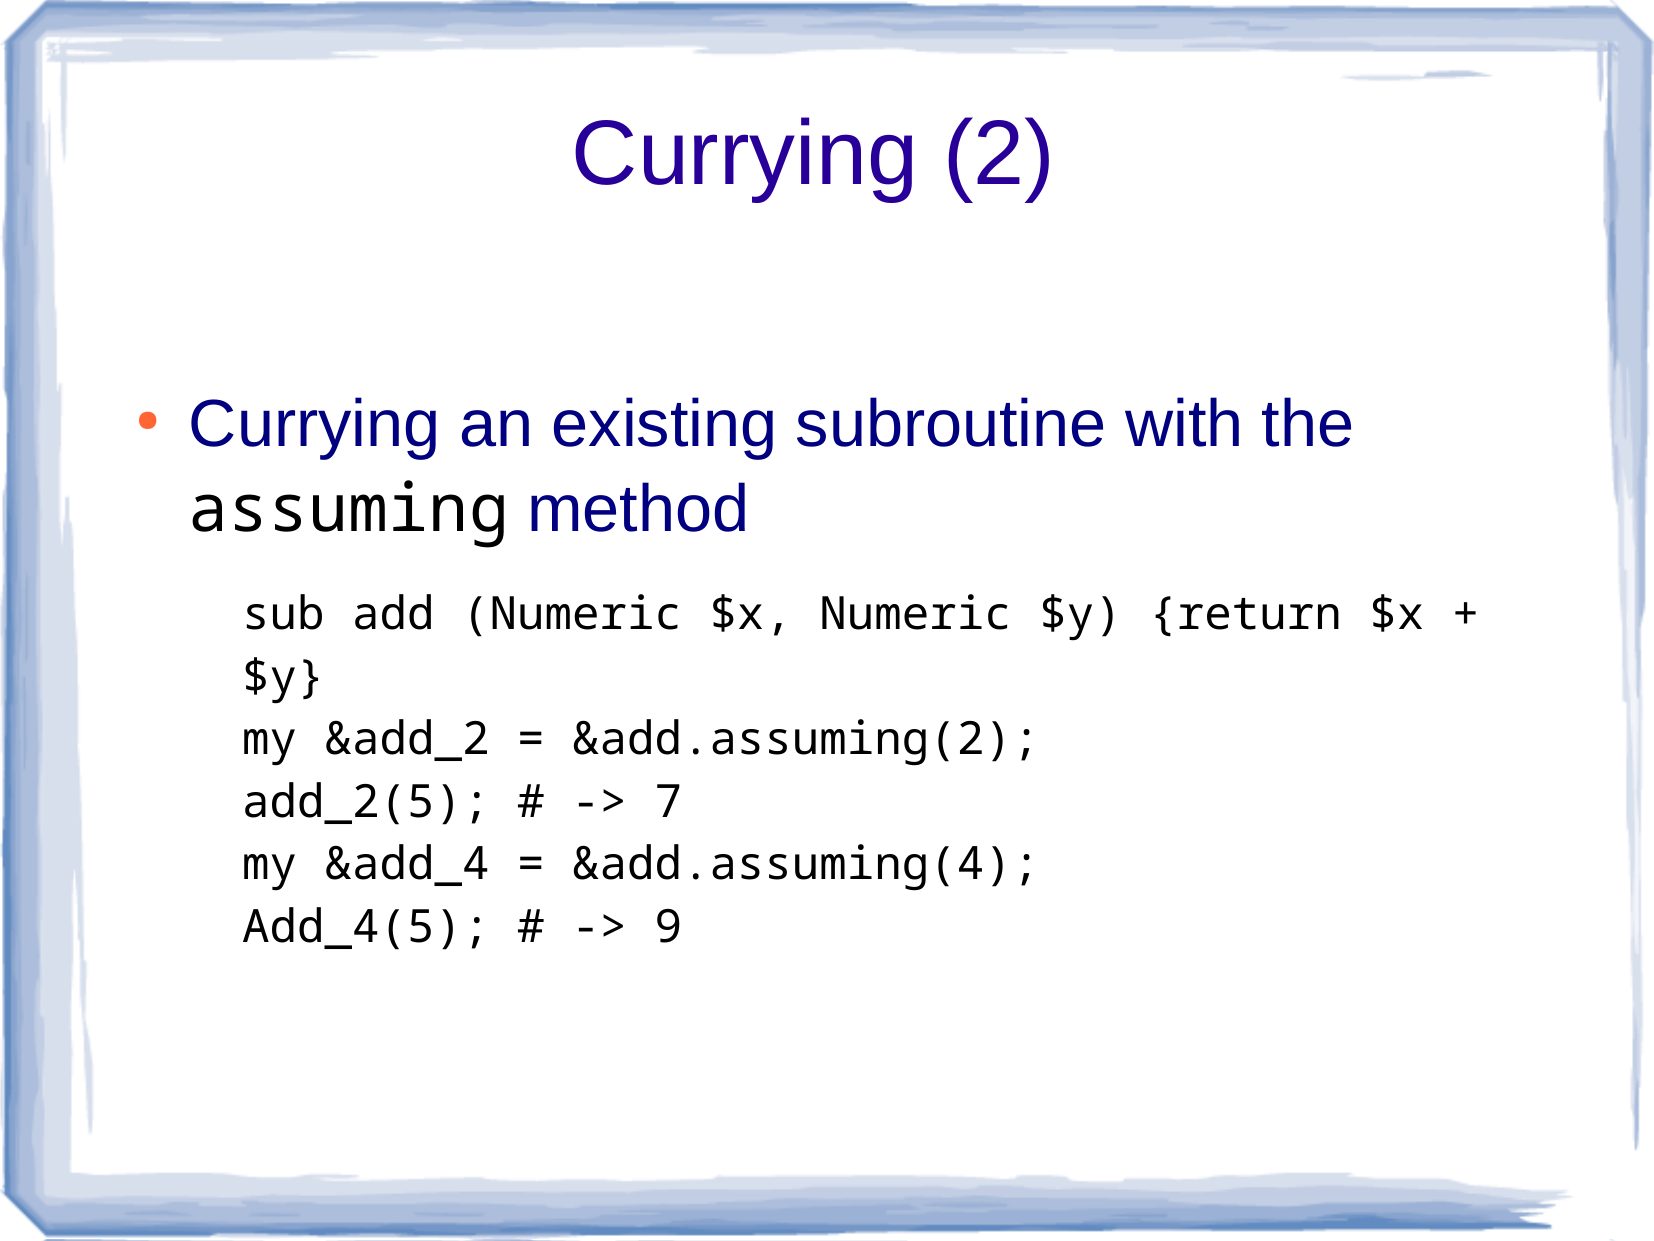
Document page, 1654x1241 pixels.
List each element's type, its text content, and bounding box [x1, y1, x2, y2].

list Currying an existing subroutine with the assuming method sub add (Numeric $x, Numeric $y) {return $x + $y} my &add_2 = &add.assuming(2); add_2(5); # -> 7 my &add_4 = &add.assuming(4); Add_4(5); # -> 9 [118, 224, 1571, 1155]
picture [0, 0, 1654, 1241]
title Currying (2) [82, 49, 1571, 257]
